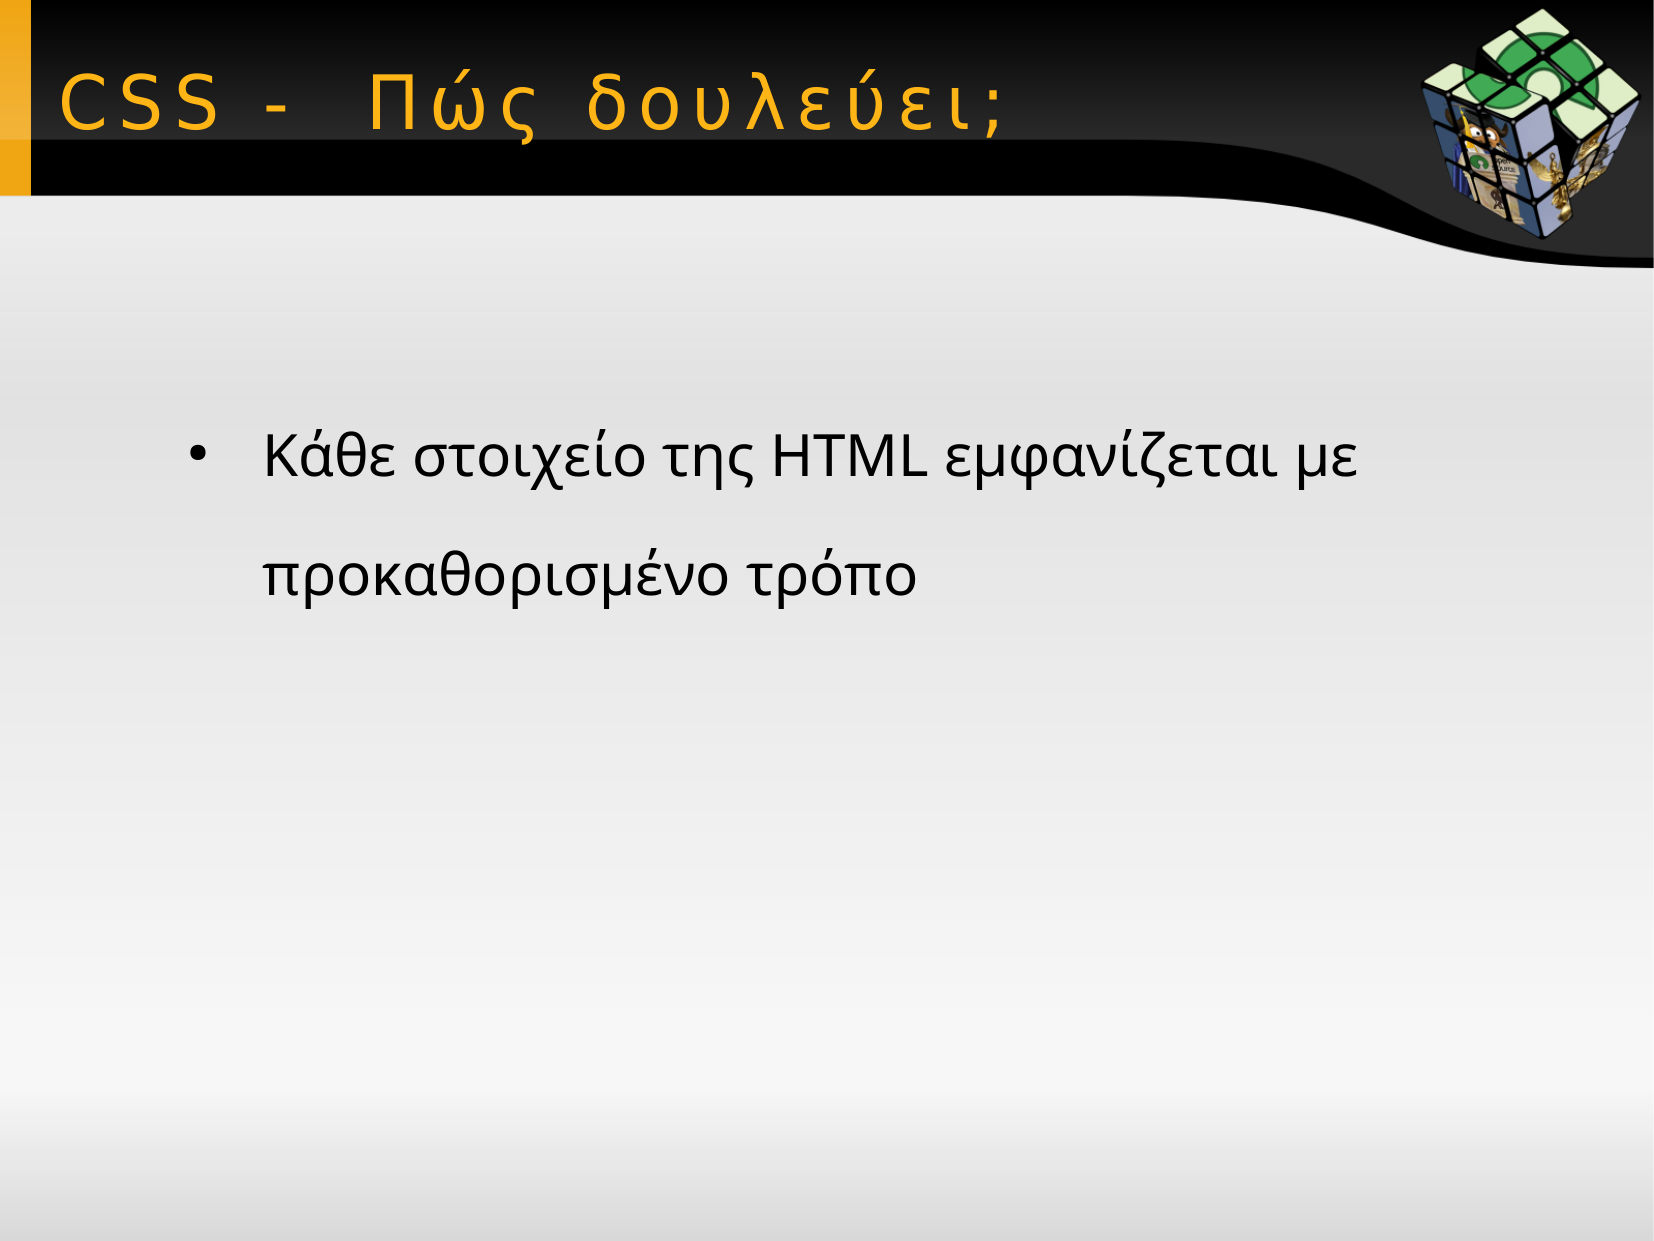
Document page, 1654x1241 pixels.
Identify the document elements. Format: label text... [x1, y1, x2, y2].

subtitle Κάθε στοιχείο της HTML εμφανίζεται με προκαθορισμένο τρόπο [187, 375, 1534, 1080]
picture [0, 0, 1654, 1241]
title CSS - Πώς δουλεύει; [59, 29, 1270, 178]
